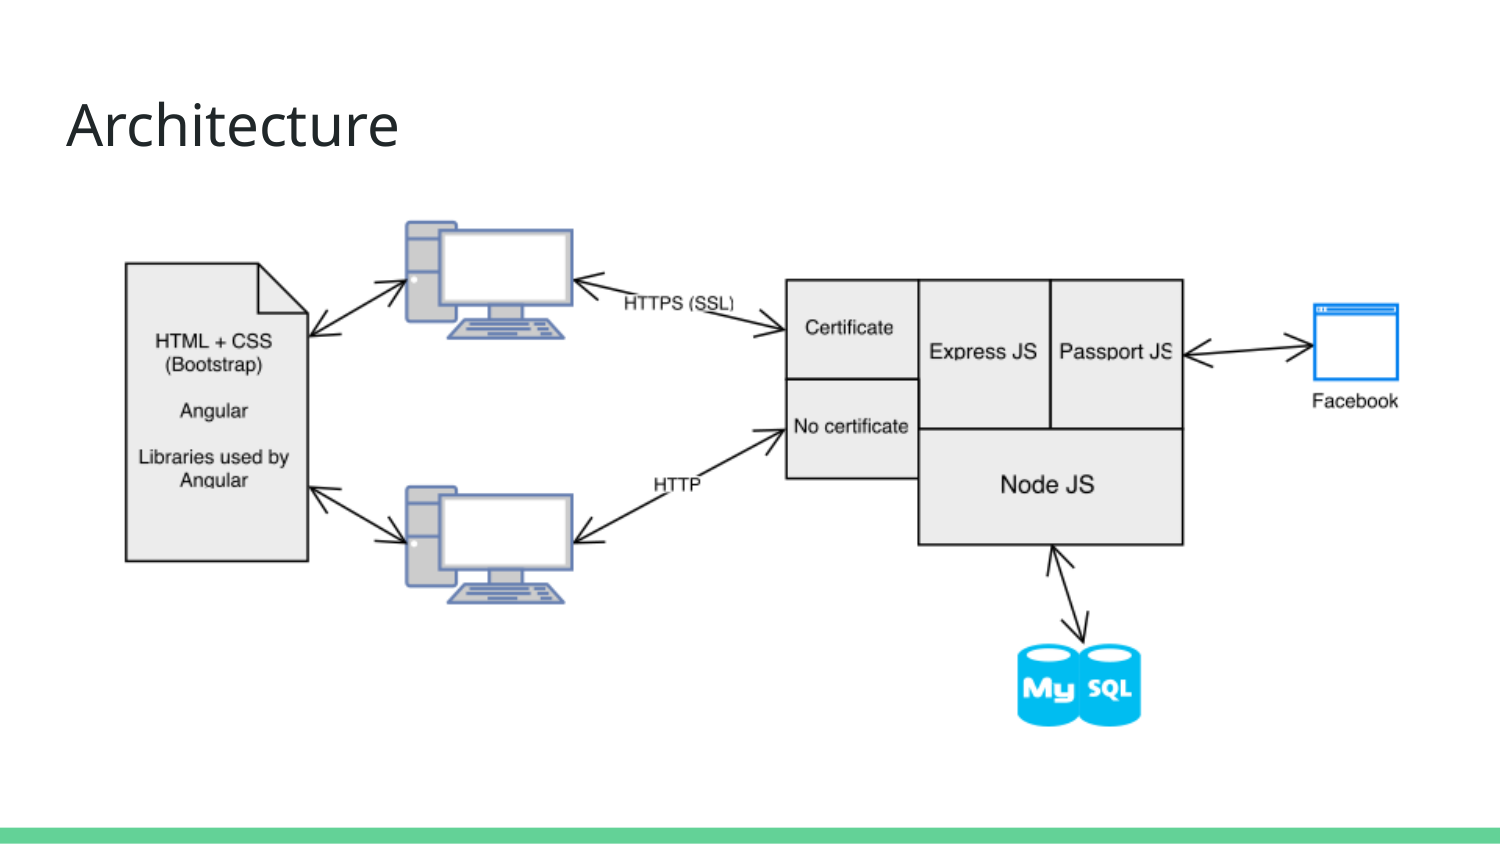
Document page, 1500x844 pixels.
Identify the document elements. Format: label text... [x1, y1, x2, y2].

picture [111, 207, 1429, 755]
title Architecture [51, 72, 1449, 167]
